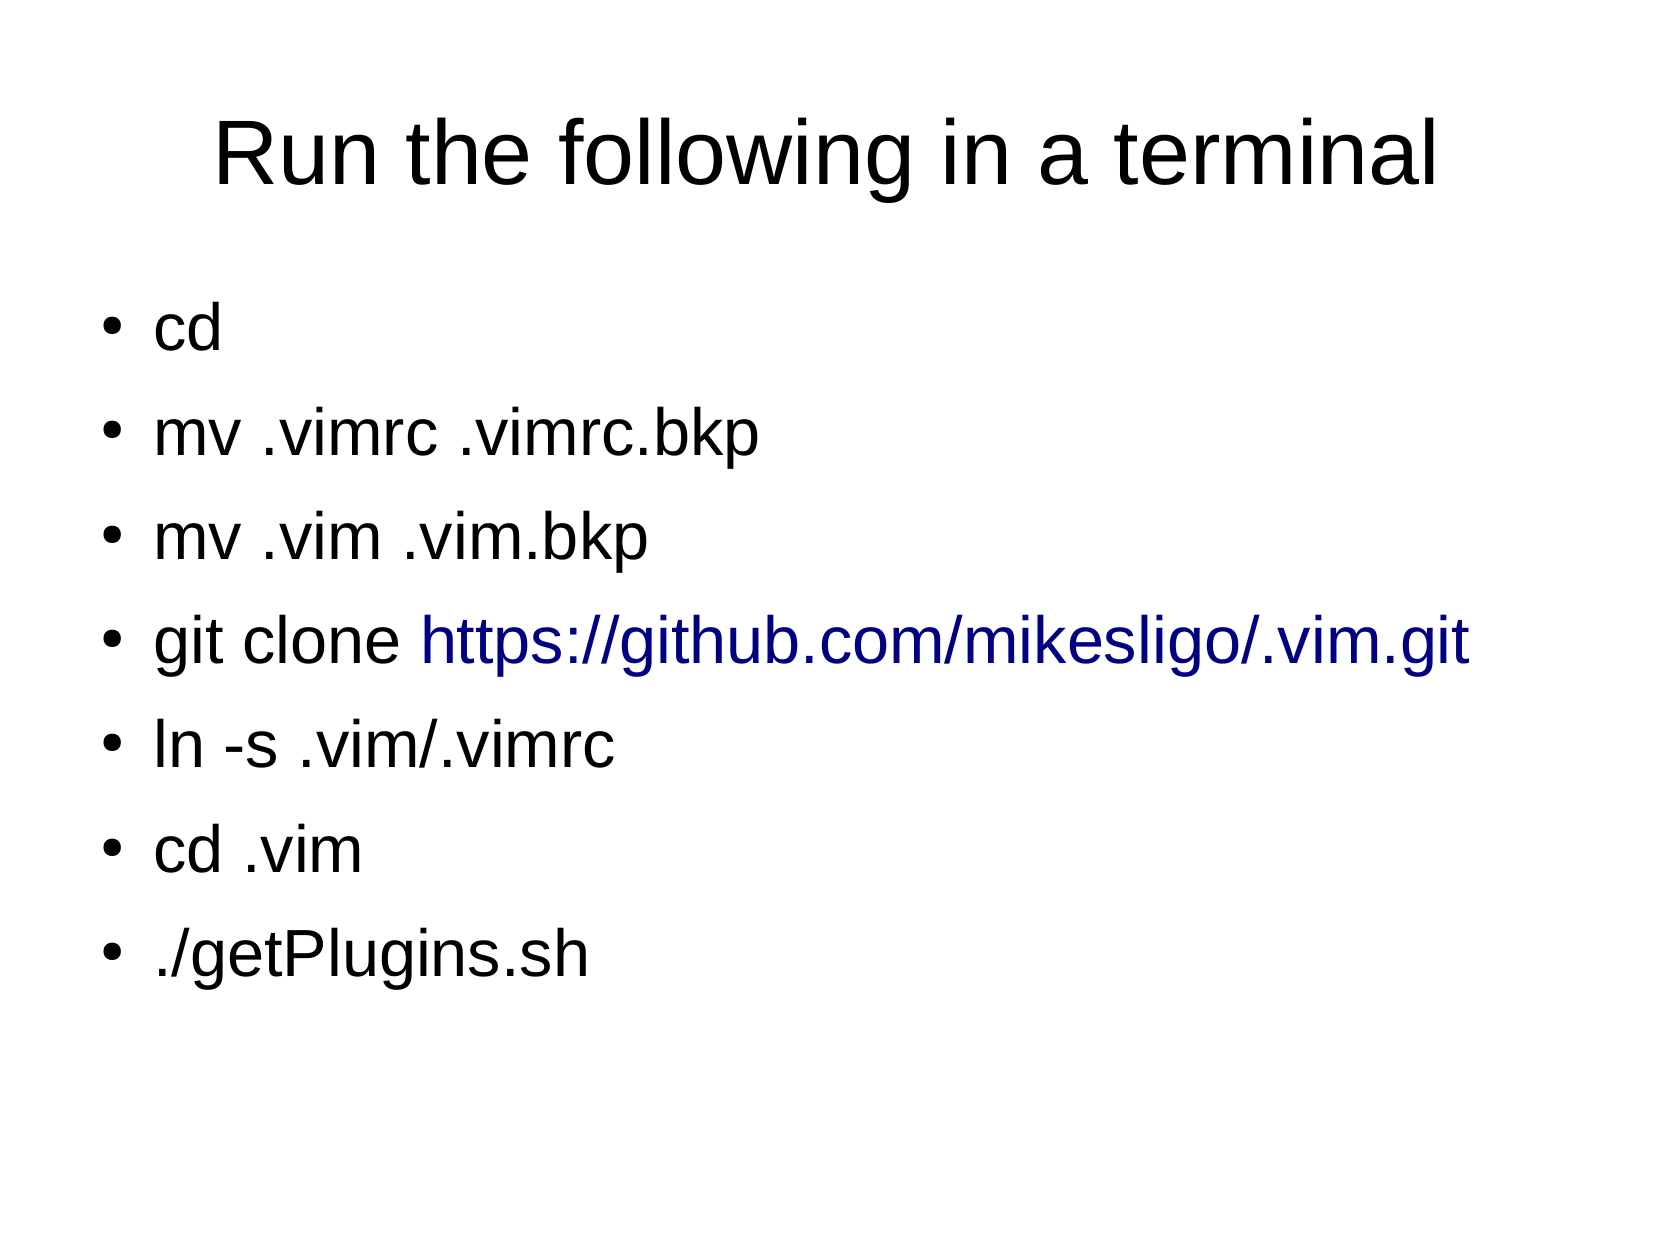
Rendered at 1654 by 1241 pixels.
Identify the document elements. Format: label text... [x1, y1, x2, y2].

title Run the following in a terminal [82, 49, 1571, 257]
list cd mv .vimrc .vimrc.bkp mv .vim .vim.bkp git clone https://github.com/mikesligo/.vim.git ln -s .vim/.vimrc cd .vim ./getPlugins.sh [82, 290, 1538, 1010]
